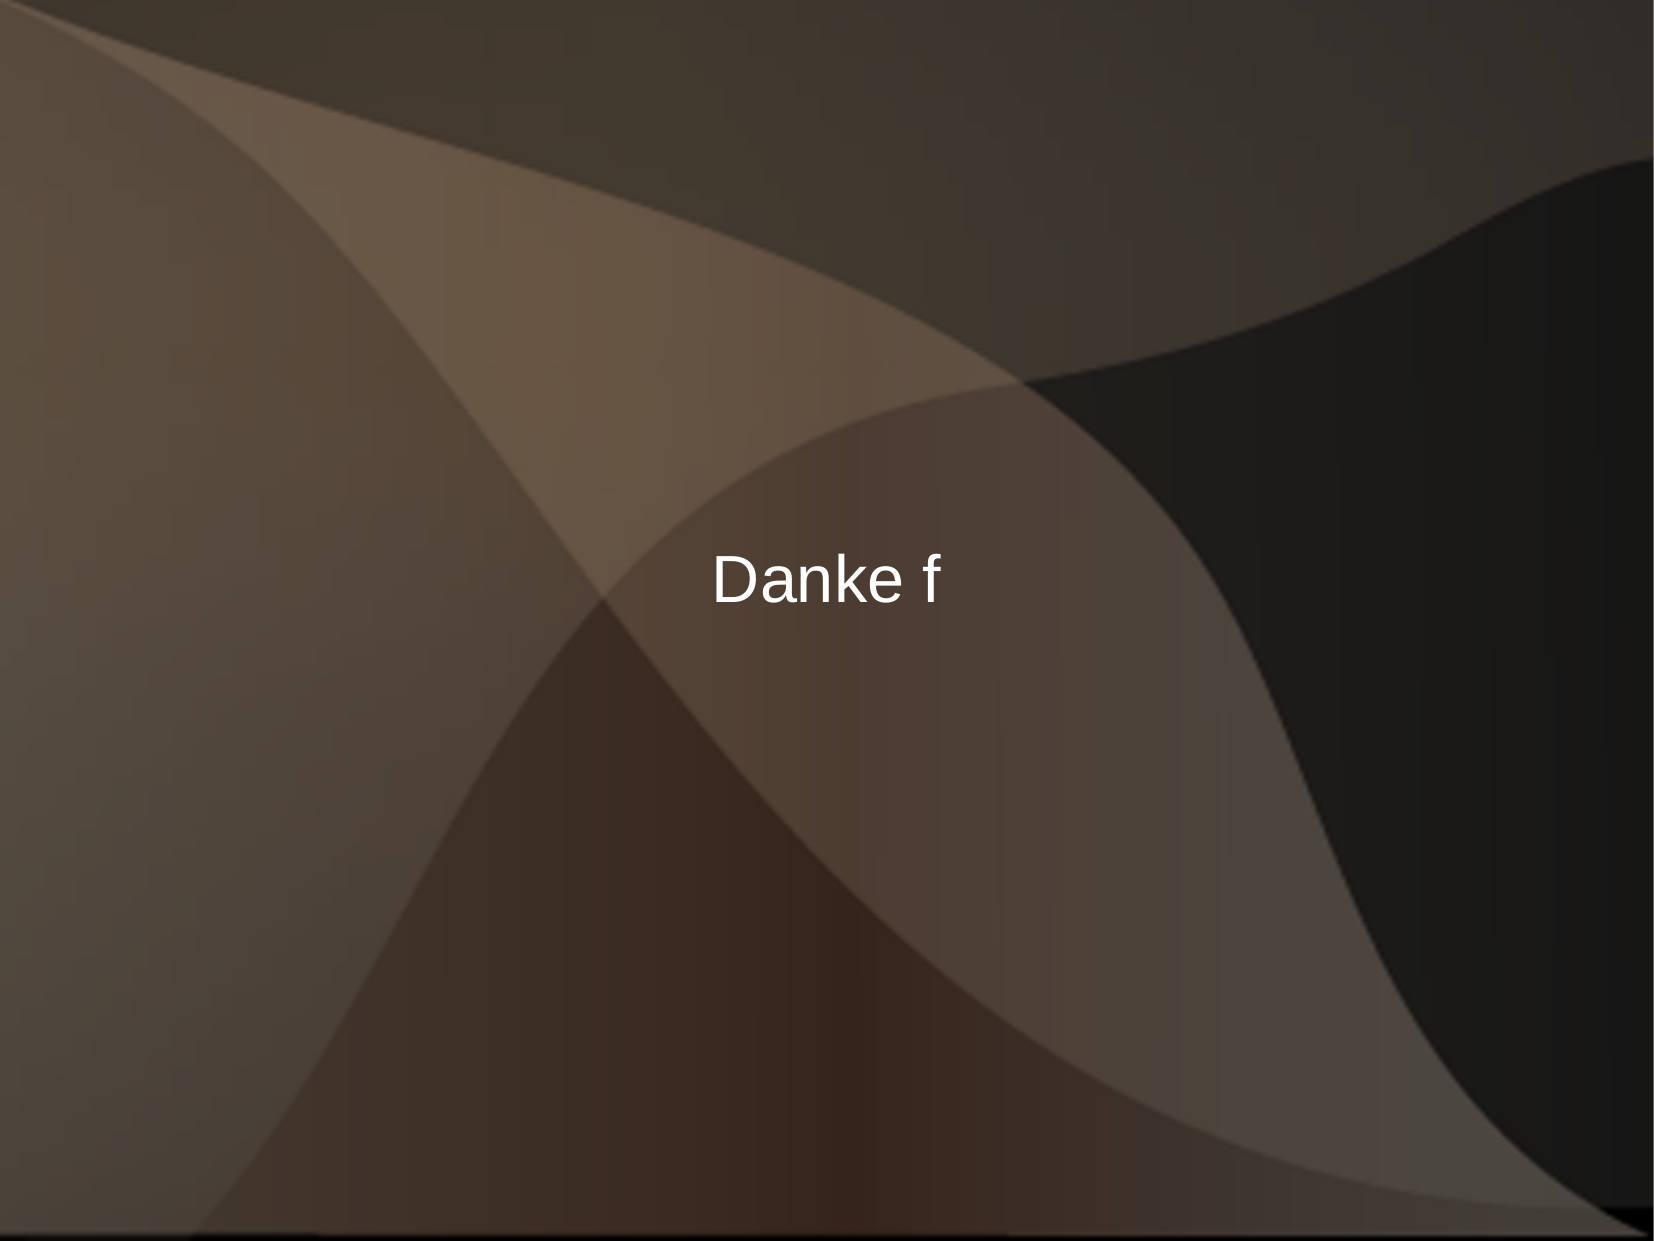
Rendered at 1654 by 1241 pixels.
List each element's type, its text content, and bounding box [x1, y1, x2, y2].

picture [0, 0, 1654, 1241]
subtitle Danke f [82, 56, 1571, 1102]
